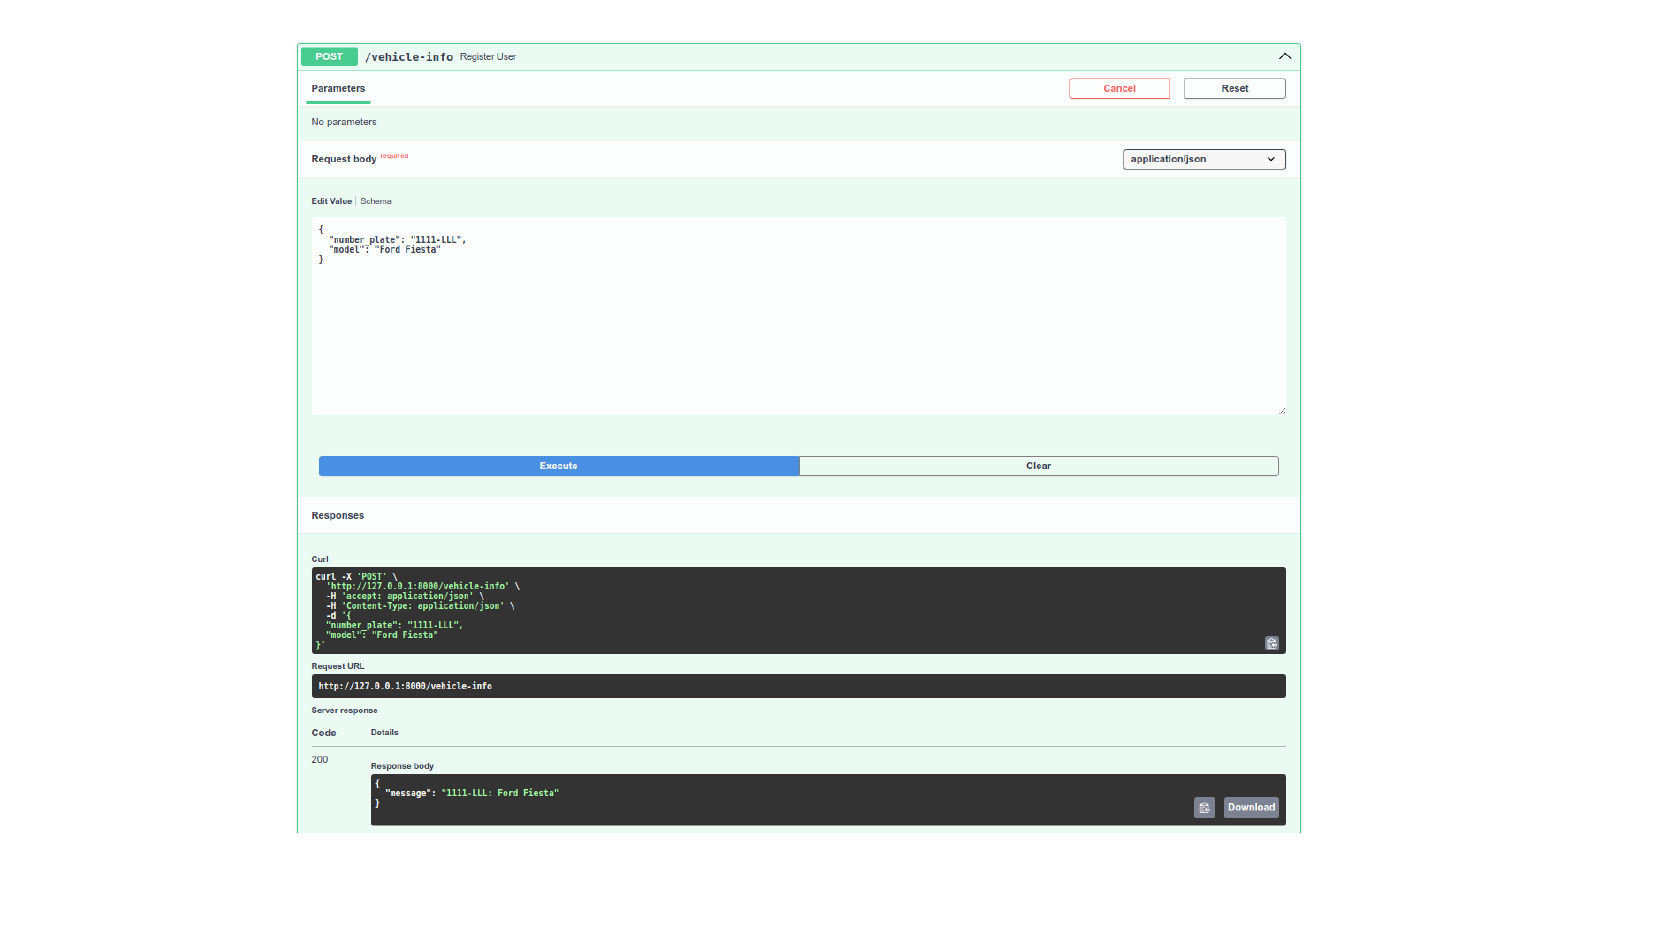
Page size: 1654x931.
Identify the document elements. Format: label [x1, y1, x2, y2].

picture [292, 40, 1314, 833]
